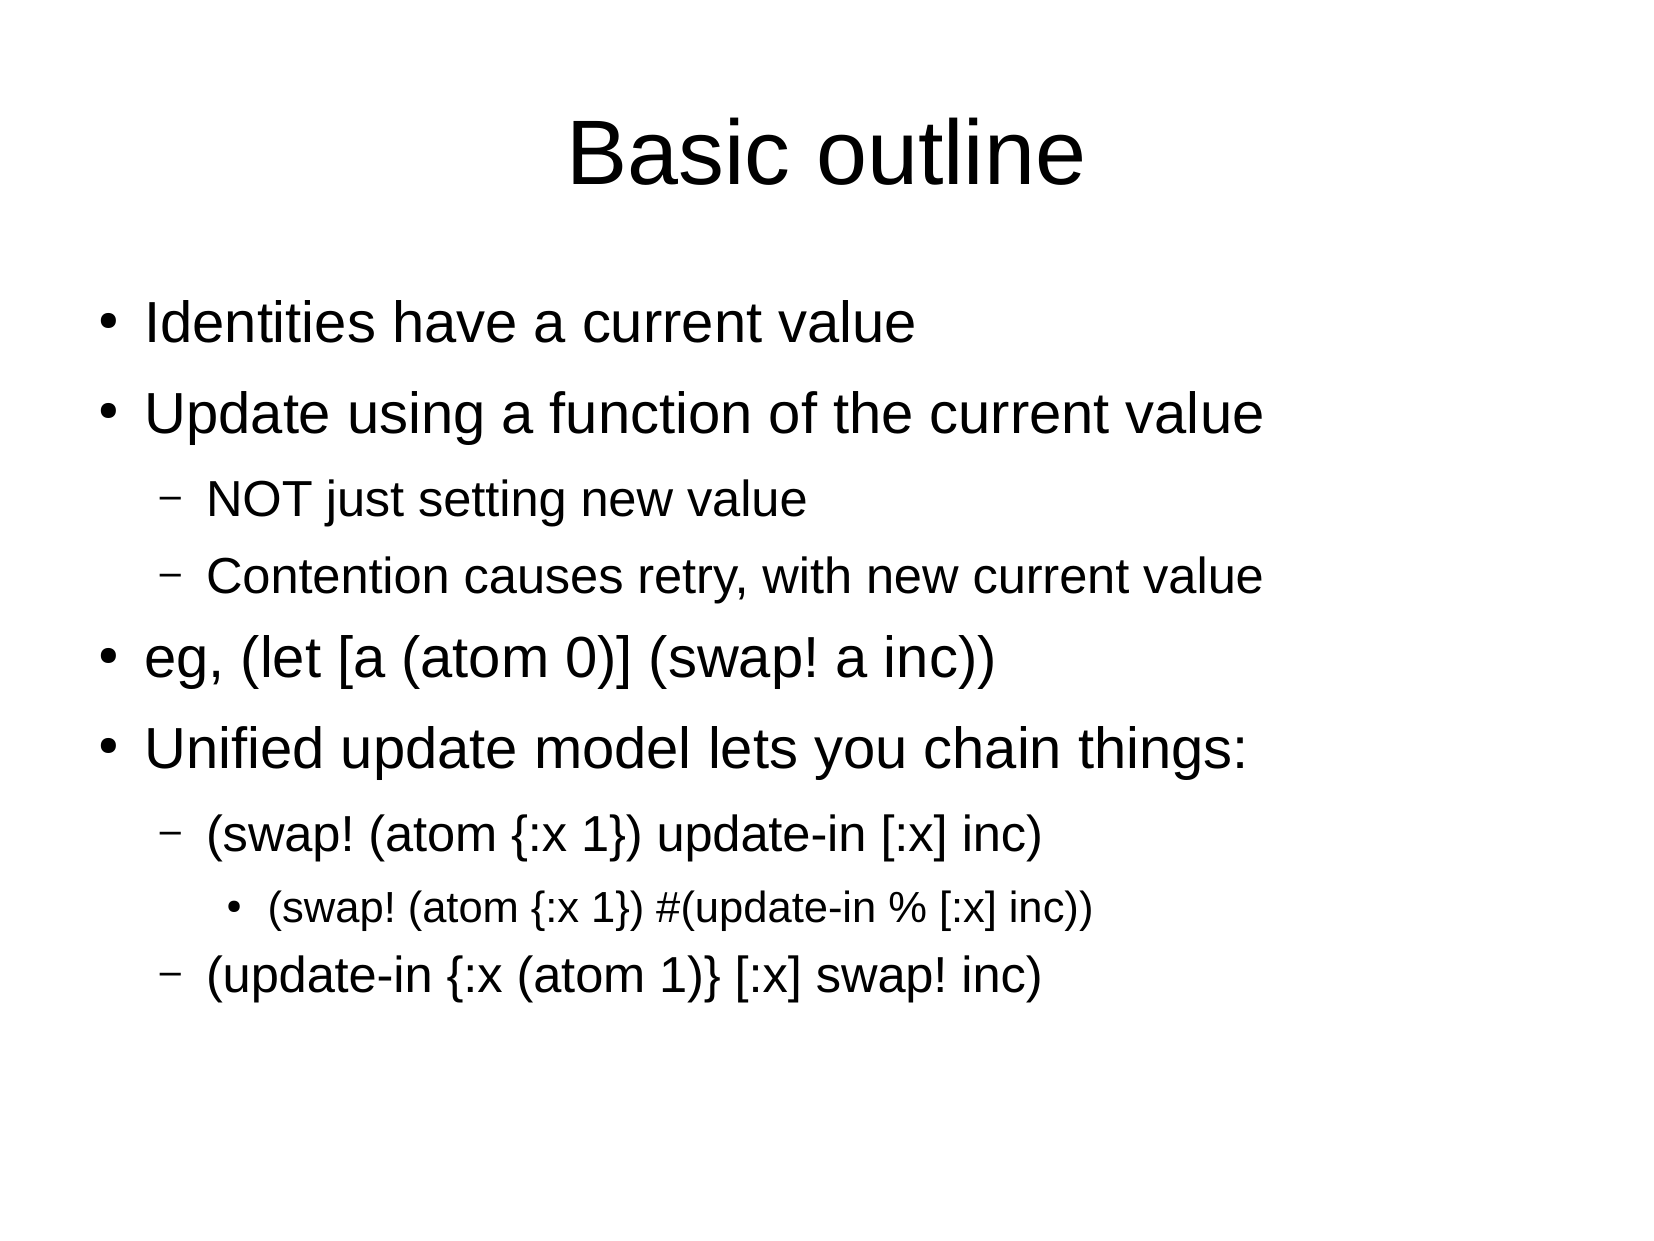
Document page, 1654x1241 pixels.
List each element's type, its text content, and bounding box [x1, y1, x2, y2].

list Identities have a current value Update using a function of the current value NOT just setting new value Contention causes retry, with new current value eg, (let [a (atom 0)] (swap! a inc)) Unified update model lets you chain things: (swap! (atom {:x 1}) update-in [:x] inc) (swap! (atom {:x 1}) #(update-in % [:x] inc)) (update-in {:x (atom 1)} [:x] swap! inc) [82, 290, 1571, 1010]
title Basic outline [82, 49, 1571, 257]
